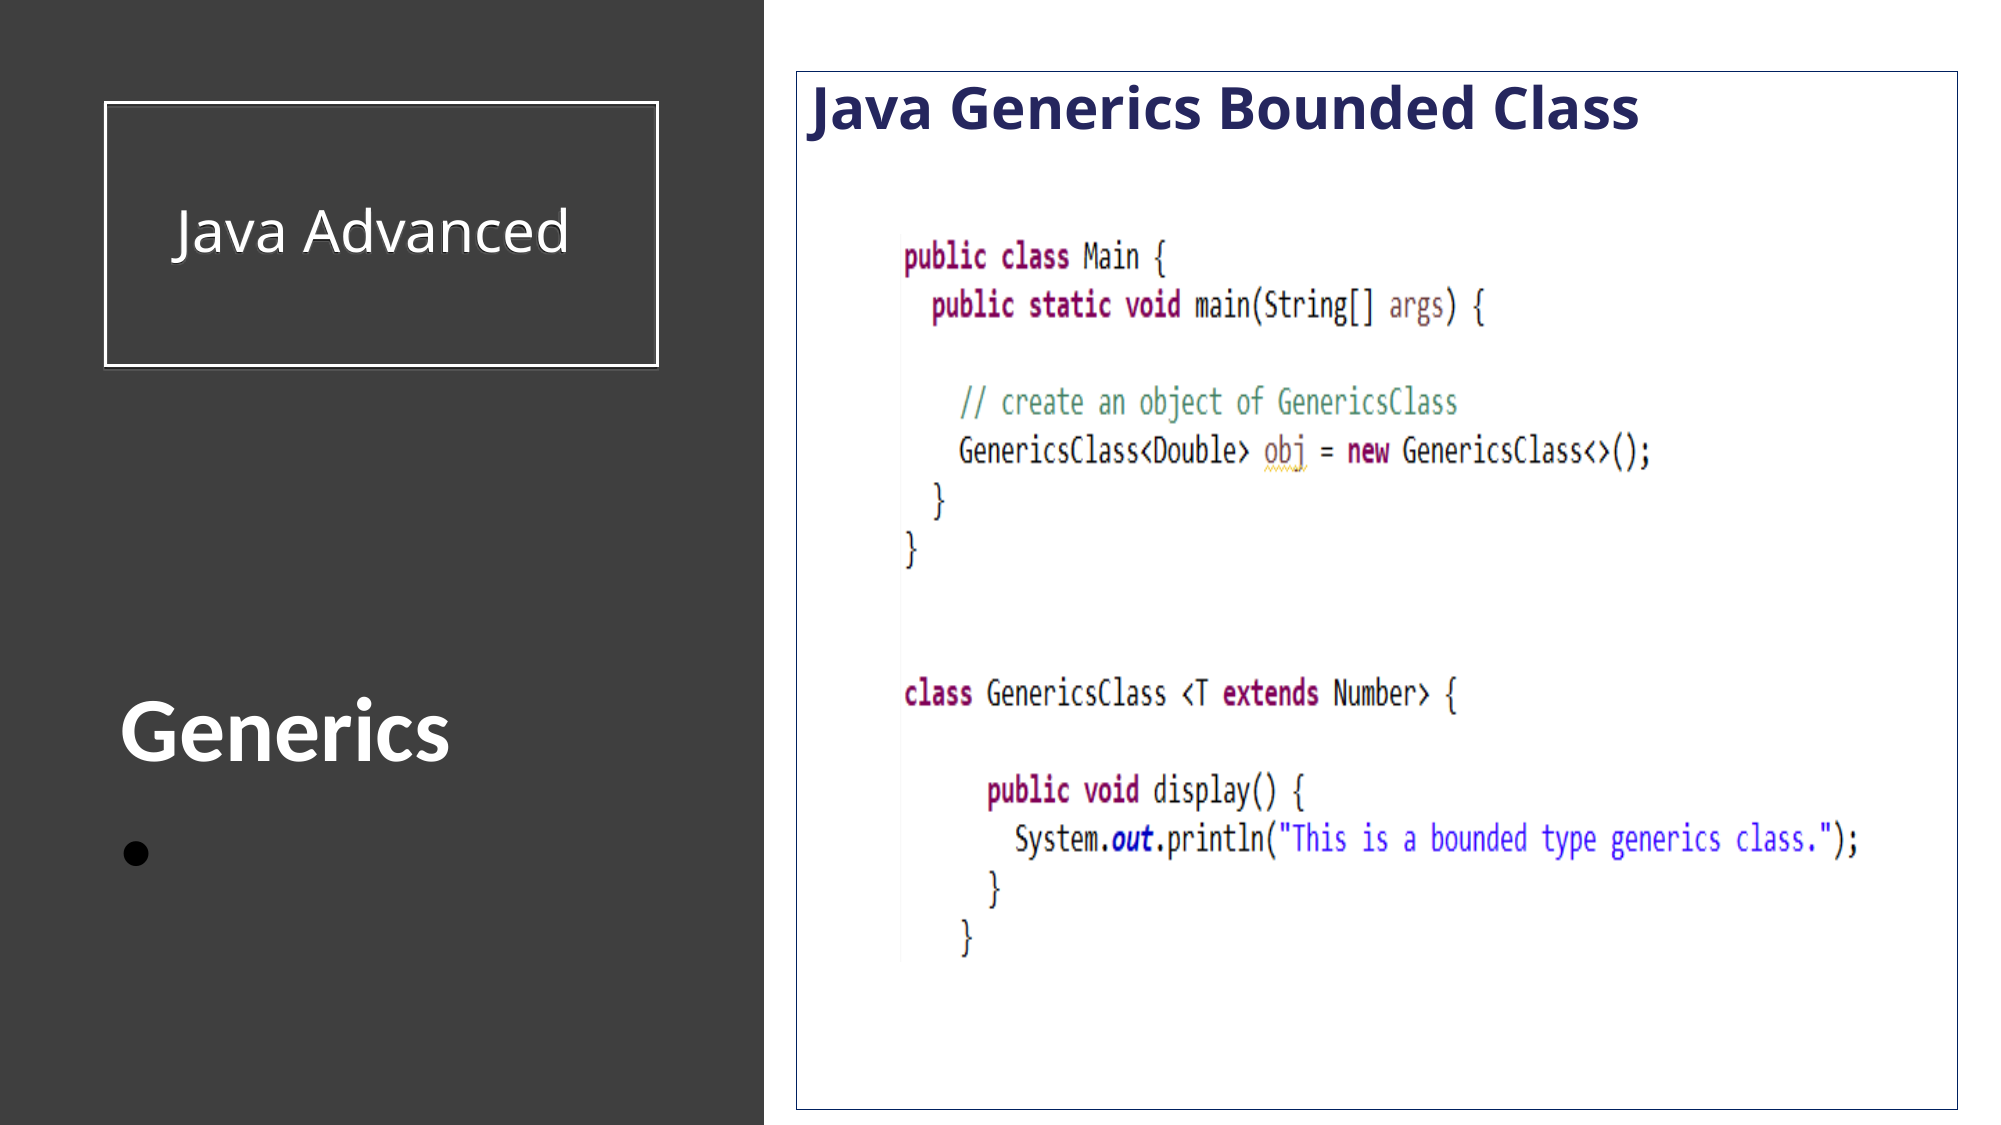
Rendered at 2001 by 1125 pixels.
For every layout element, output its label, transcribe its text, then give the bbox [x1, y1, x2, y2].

list Java Generics Bounded Class [796, 71, 1958, 1110]
picture [900, 234, 1895, 962]
title Java Advanced [105, 102, 658, 366]
list Generics [105, 423, 658, 984]
text_box [0, 0, 764, 1125]
